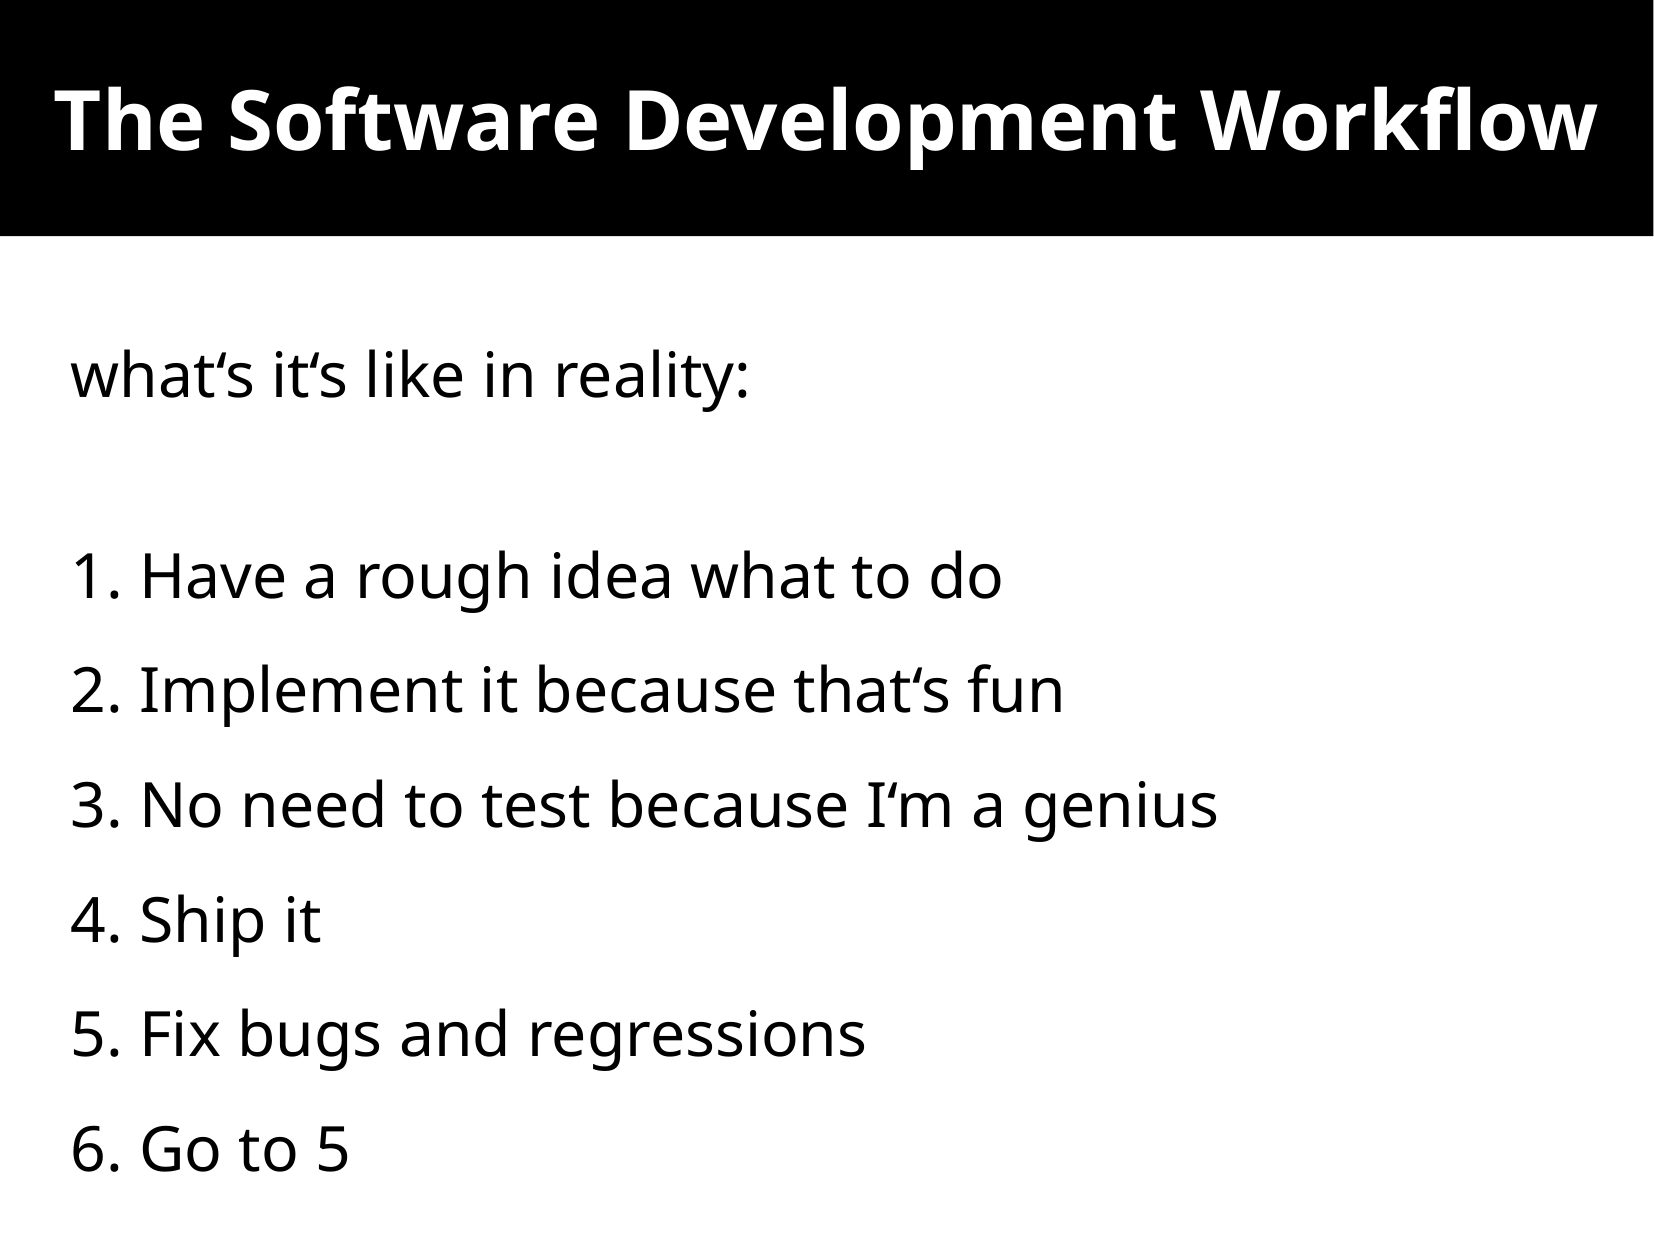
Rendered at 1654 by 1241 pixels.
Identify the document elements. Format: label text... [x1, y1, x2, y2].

text_box what‘s it‘s like in reality: 1. Have a rough idea what to do 2. Implement it because that‘s fun 3. No need to test because I‘m a genius 4. Ship it 5. Fix bugs and regressions 6. Go to 5 [70, 330, 1559, 1190]
subtitle The Software Development Workflow [0, 0, 1654, 237]
